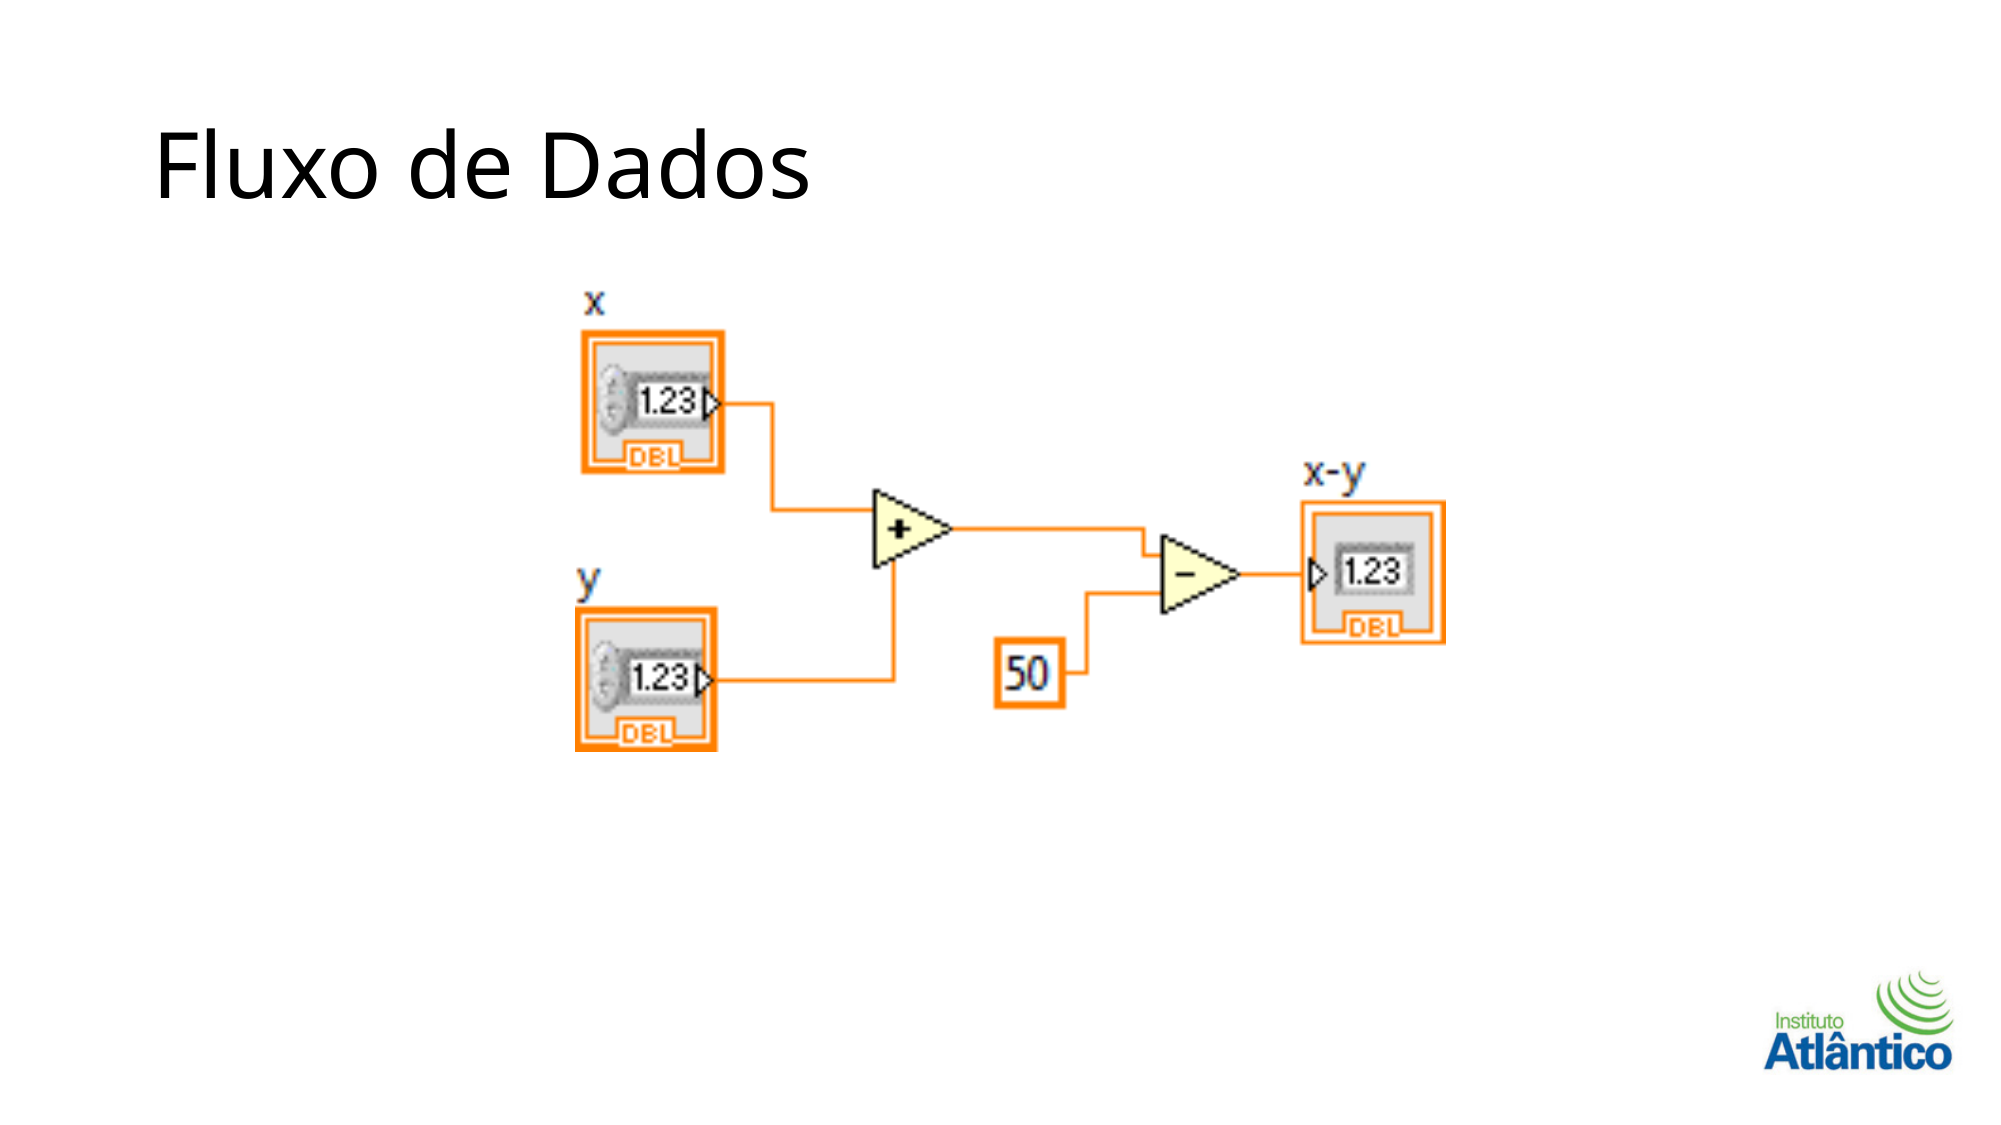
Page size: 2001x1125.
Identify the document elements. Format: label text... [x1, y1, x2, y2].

picture [575, 278, 1446, 752]
picture [1717, 930, 2000, 1120]
title Fluxo de Dados [137, 59, 1863, 278]
